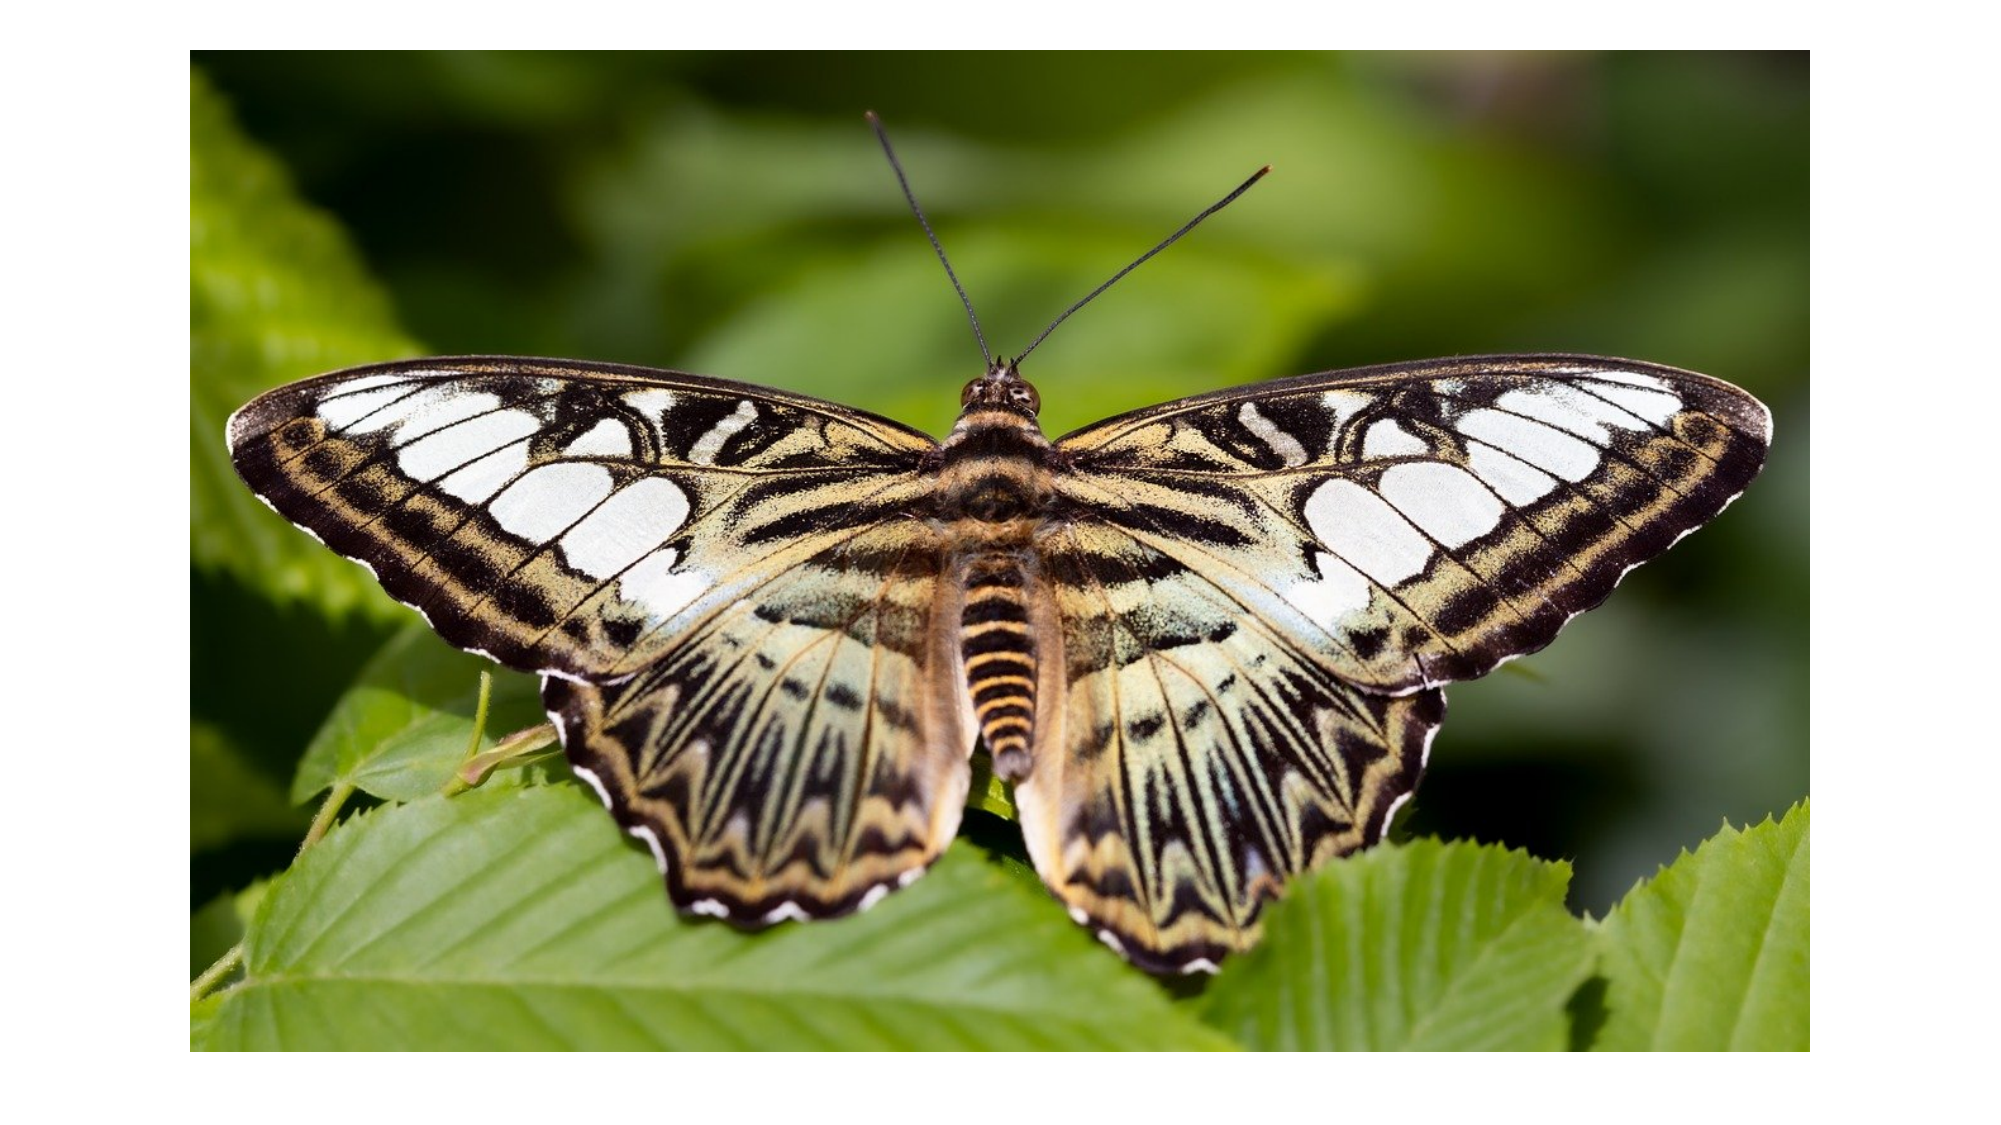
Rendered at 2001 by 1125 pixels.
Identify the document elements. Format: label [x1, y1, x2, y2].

picture [190, 50, 1810, 1052]
